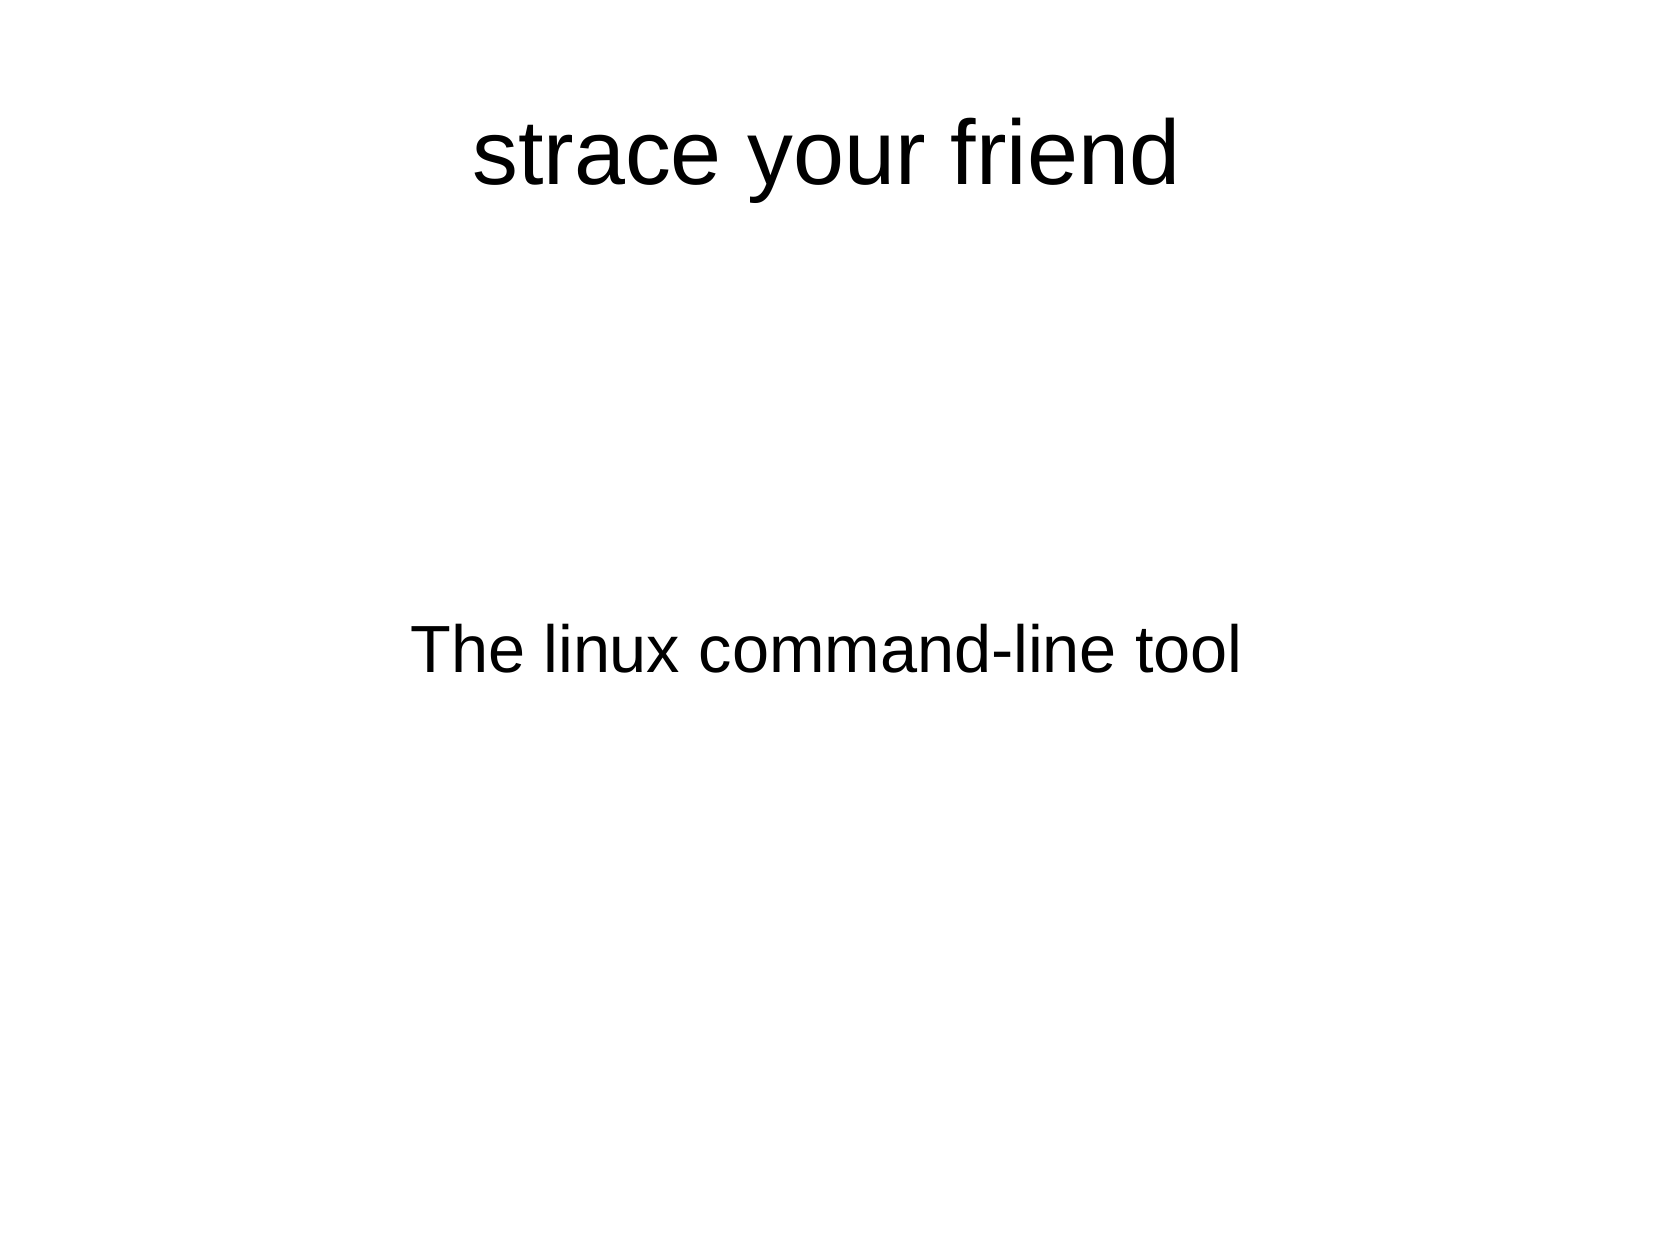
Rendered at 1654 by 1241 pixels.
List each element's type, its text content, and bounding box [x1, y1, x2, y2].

subtitle The linux command-line tool [82, 290, 1571, 1010]
title strace your friend [82, 49, 1571, 257]
